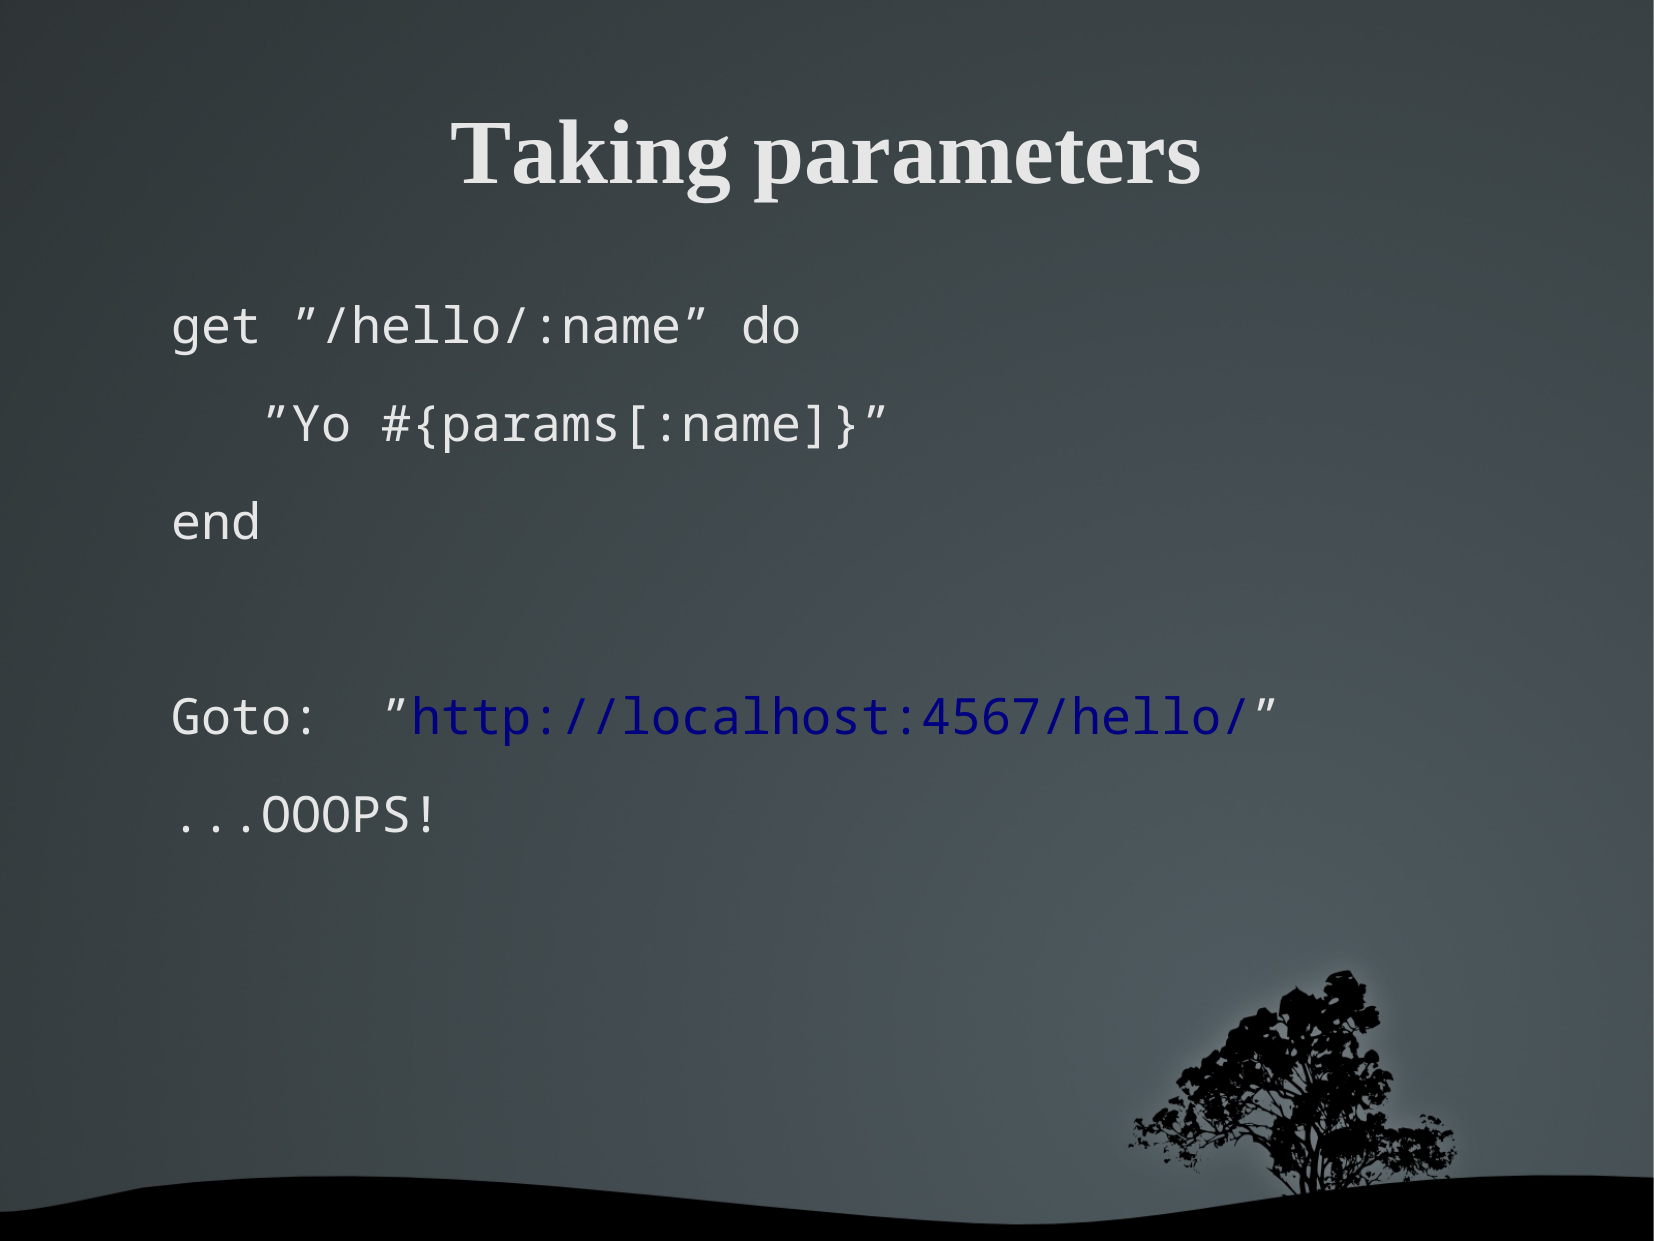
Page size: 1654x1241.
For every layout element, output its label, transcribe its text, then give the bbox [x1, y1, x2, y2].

title Taking parameters [82, 49, 1571, 257]
list get ”/hello/:name” do ”Yo #{params[:name]}” end Goto: ”http://localhost:4567/hello/” ...OOOPS! [82, 290, 1571, 1109]
picture [0, 0, 1654, 1241]
